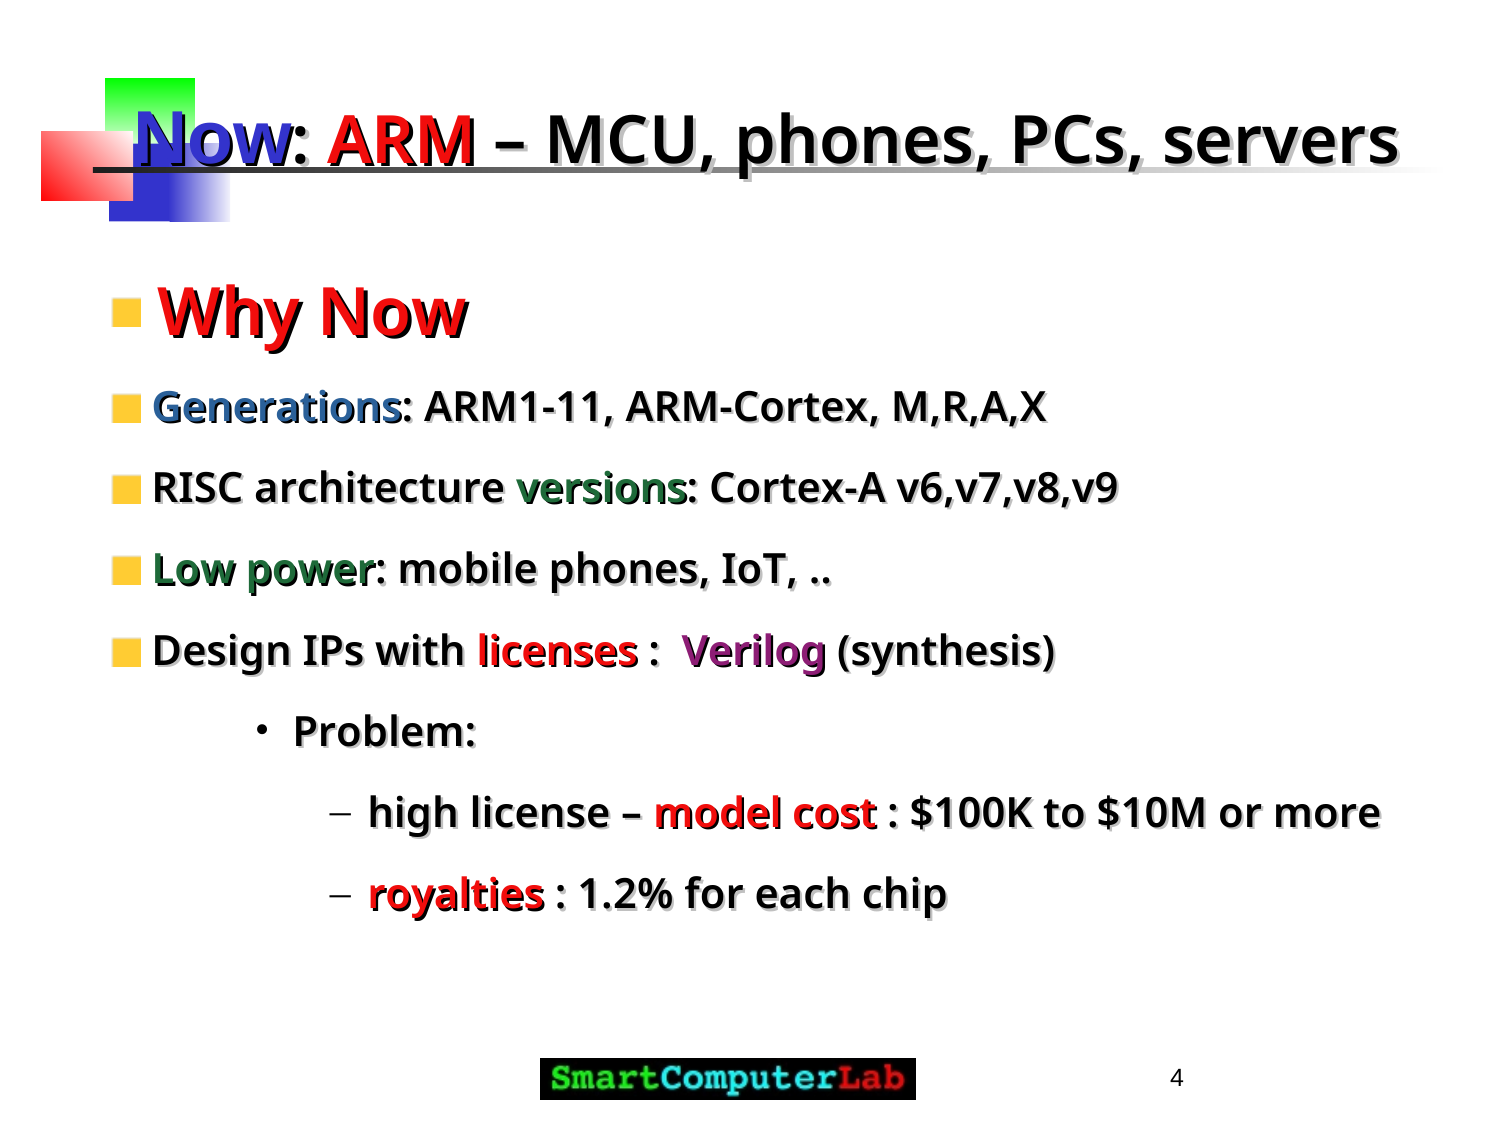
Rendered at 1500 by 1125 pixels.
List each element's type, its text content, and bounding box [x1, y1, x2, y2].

picture [104, 290, 141, 327]
picture [104, 467, 141, 504]
picture [104, 630, 141, 667]
picture [540, 1058, 916, 1100]
title Now: ARM – MCU, phones, PCs, servers [118, 80, 1486, 186]
text_box Why Now Generations: ARM1-11, ARM-Cortex, M,R,A,X RISC architecture versions: Cortex-A v6,v7,v8,v9 Low power: mobile phones, IoT, .. Design IPs with licenses : Verilog (synthesis) Problem: high license – model cost : $100K to $10M or more royalties : 1.2% for each chip [90, 260, 1441, 1017]
picture [104, 386, 141, 423]
picture [104, 548, 141, 585]
